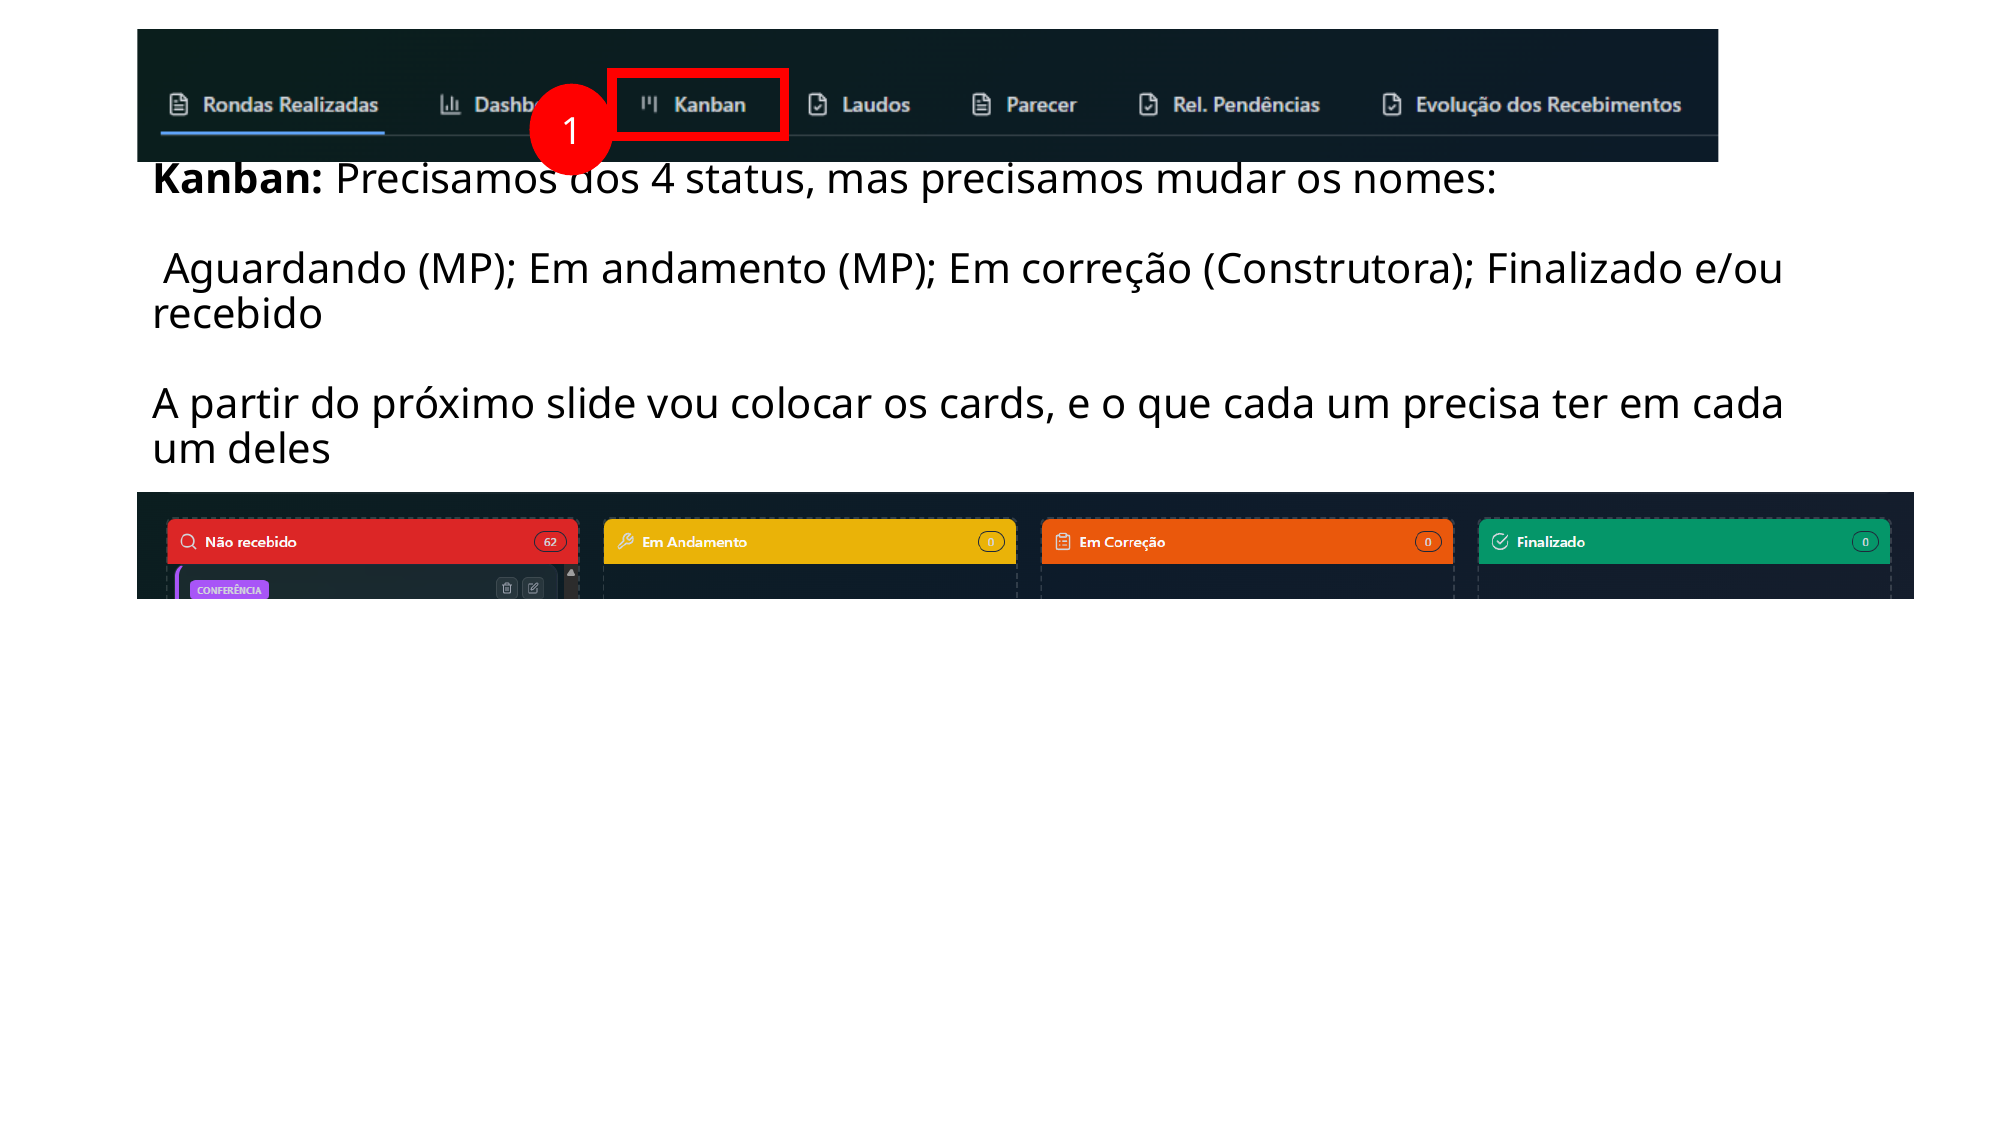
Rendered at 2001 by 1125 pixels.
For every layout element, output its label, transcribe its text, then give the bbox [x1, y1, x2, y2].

picture [137, 492, 1914, 599]
text_box 1 [531, 85, 613, 174]
picture [617, 78, 780, 132]
title Kanban: Precisamos dos 4 status, mas precisamos mudar os nomes: Aguardando (MP); Em andamento (MP); Em correção (Construtora); Finalizado e/ou recebido A partir do próximo slide vou colocar os cards, e o que cada um precisa ter em cada um deles [137, 161, 1863, 468]
picture [137, 29, 1719, 162]
